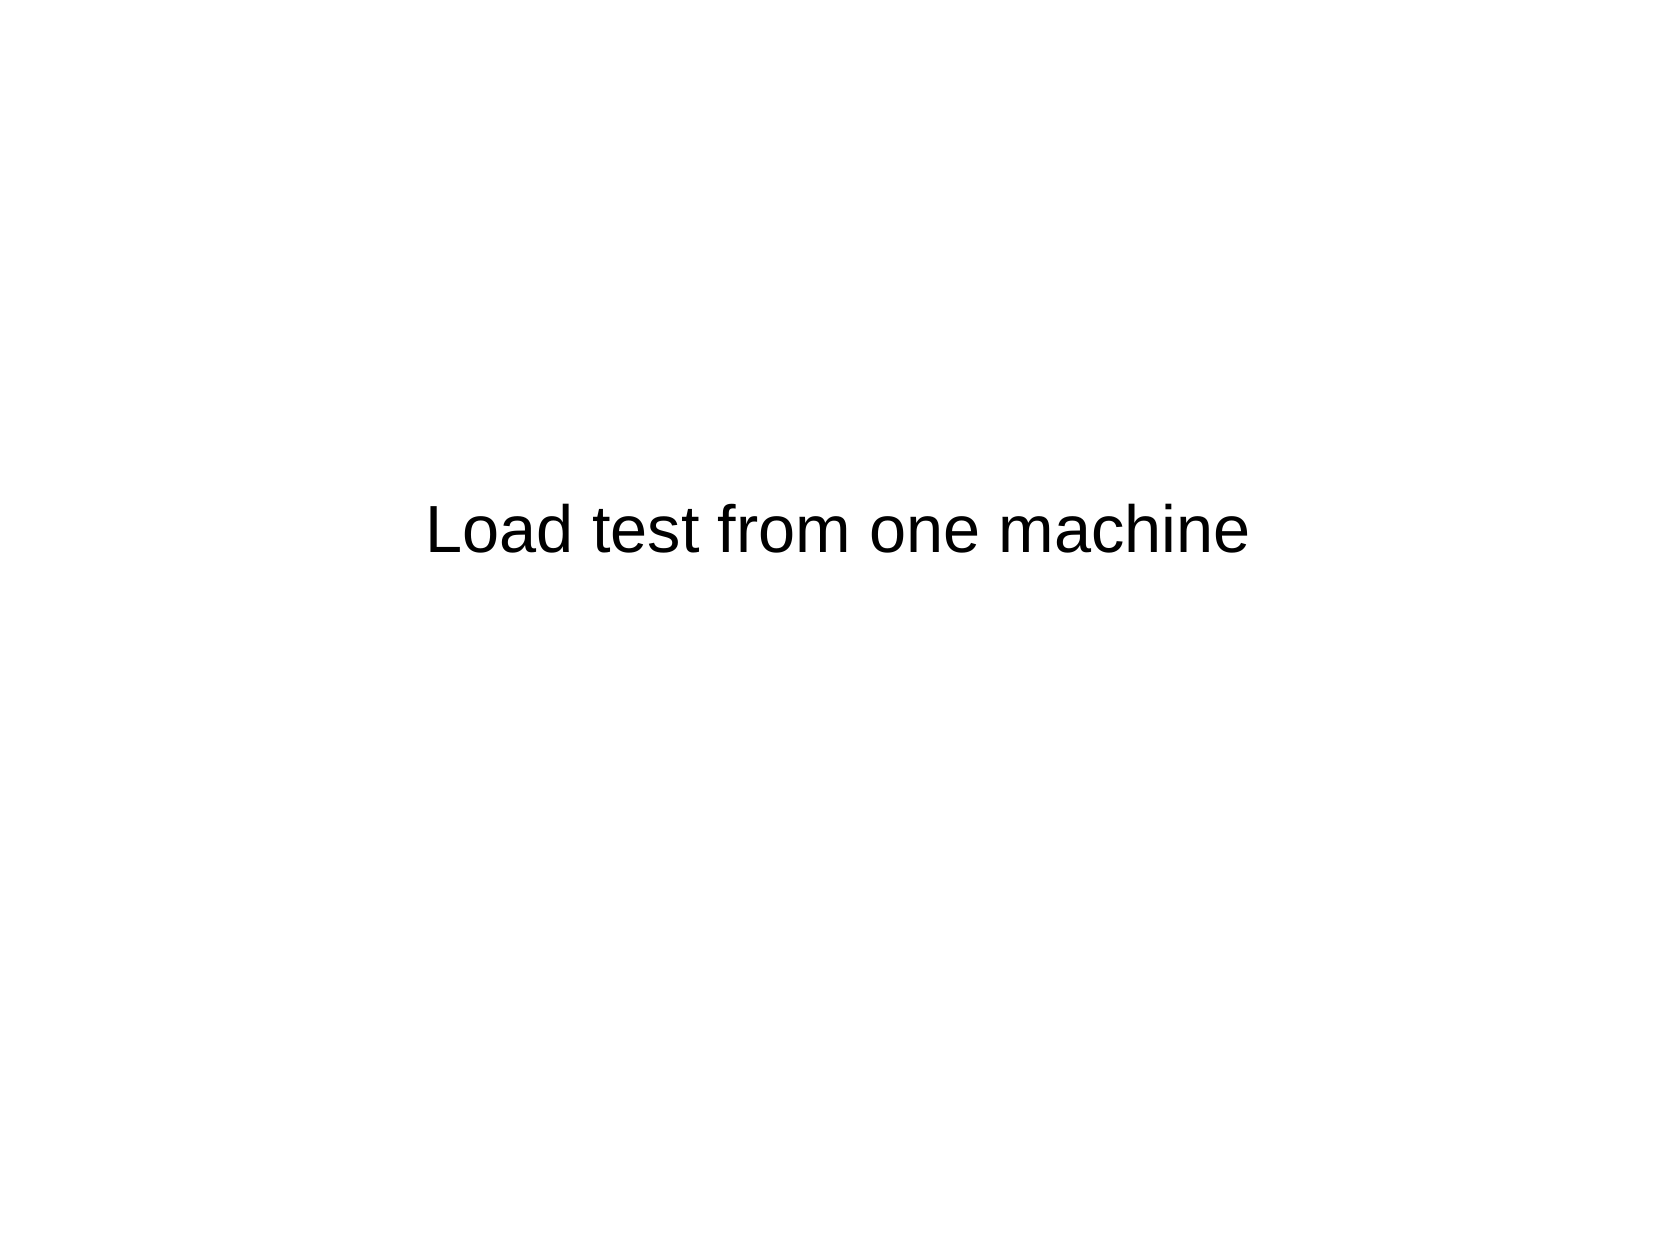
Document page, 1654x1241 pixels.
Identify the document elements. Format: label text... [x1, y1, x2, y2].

subtitle Load test from one machine [82, 49, 1571, 1010]
